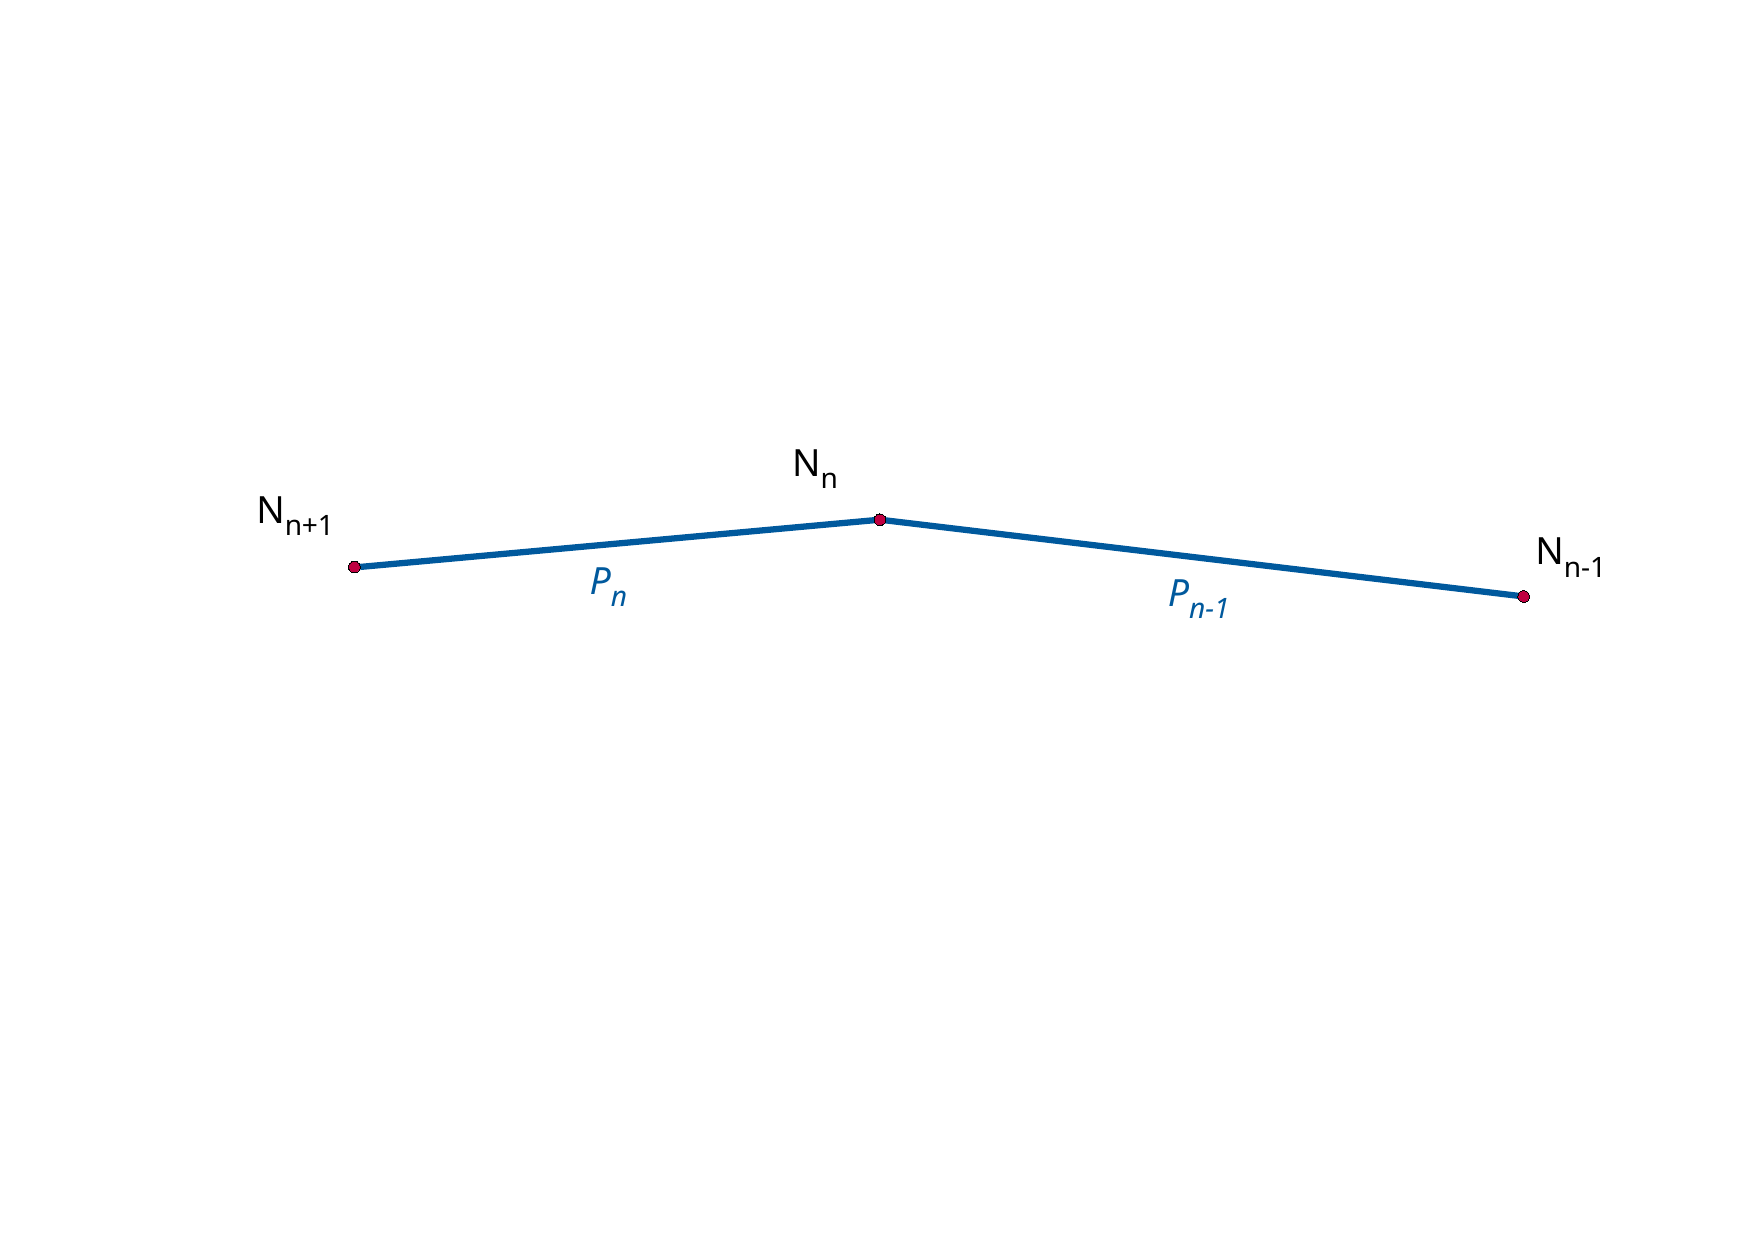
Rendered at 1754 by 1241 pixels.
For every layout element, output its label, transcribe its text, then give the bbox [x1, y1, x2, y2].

text_box [348, 561, 361, 573]
text_box Pn [566, 549, 650, 621]
text_box Nn-1 [1529, 519, 1613, 591]
text_box Nn [773, 431, 857, 502]
text_box [1517, 590, 1530, 603]
text_box Pn-1 [1157, 561, 1241, 632]
text_box [874, 513, 886, 526]
text_box Nn+1 [253, 478, 337, 550]
